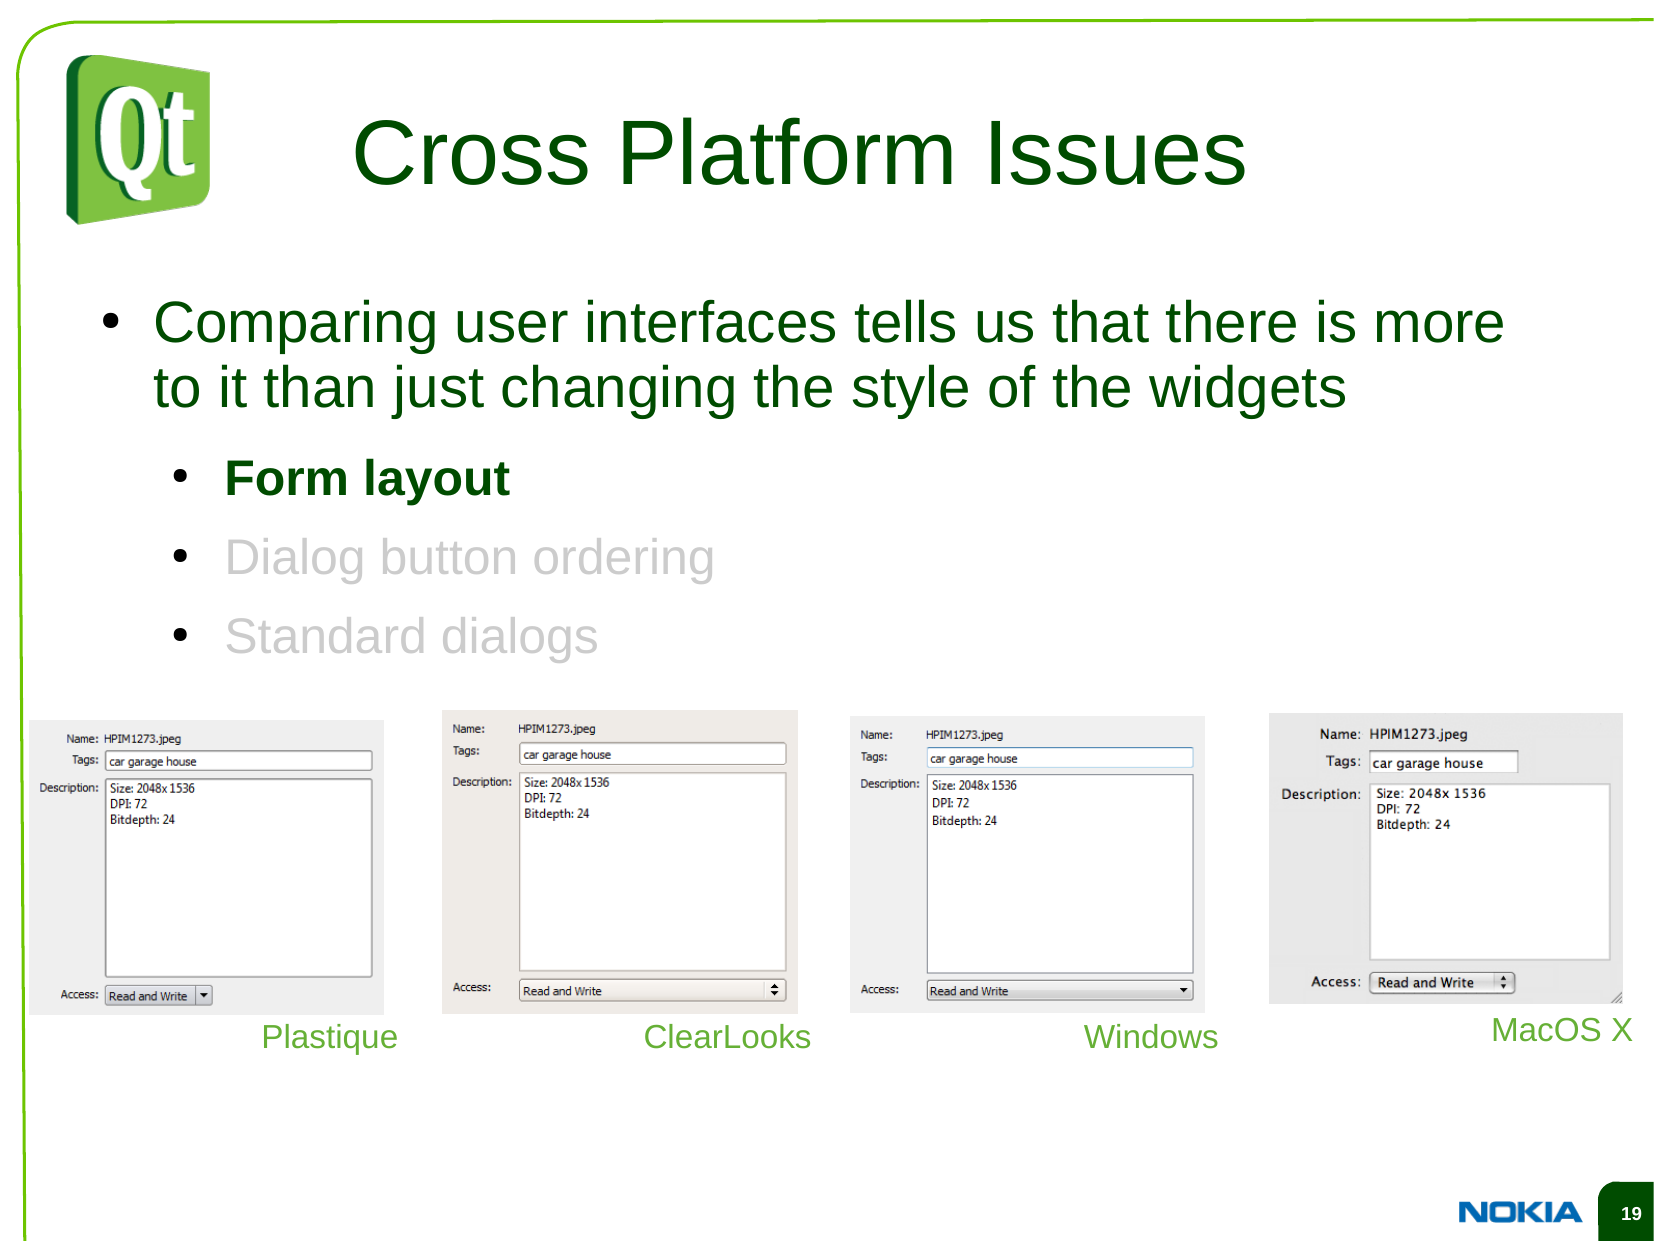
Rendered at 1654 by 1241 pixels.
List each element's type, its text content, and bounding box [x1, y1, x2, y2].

picture [1269, 713, 1623, 1004]
text_box Plastique [246, 1010, 414, 1063]
text_box Windows [1068, 1010, 1270, 1063]
title Cross Platform Issues [263, 49, 1339, 257]
picture [66, 55, 210, 225]
list Comparing user interfaces tells us that there is more to it than just changing the style of the widgets Form layout Dialog button ordering Standard dialogs [82, 290, 1571, 1094]
picture [29, 720, 384, 1015]
picture [442, 710, 798, 1015]
text_box MacOS X [1476, 1003, 1654, 1056]
picture [1459, 1201, 1583, 1223]
text_box ClearLooks [628, 1010, 830, 1063]
picture [850, 716, 1205, 1013]
